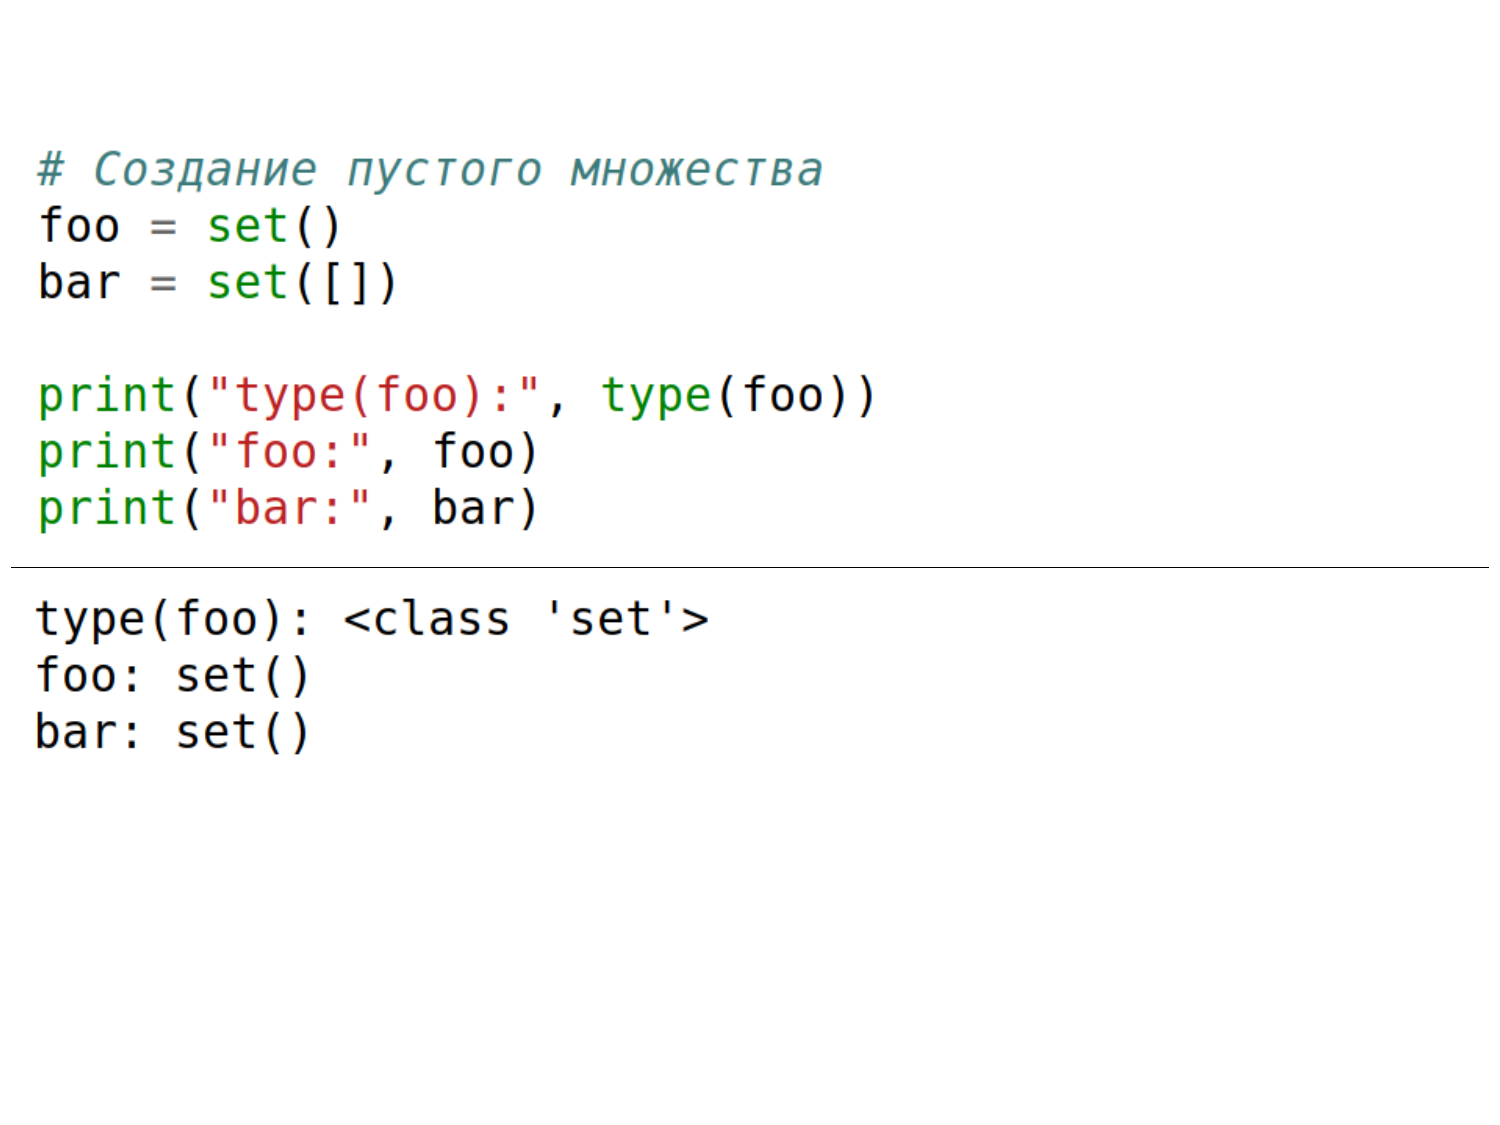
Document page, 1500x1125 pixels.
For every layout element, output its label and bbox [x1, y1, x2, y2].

picture [29, 137, 889, 543]
picture [27, 588, 719, 764]
